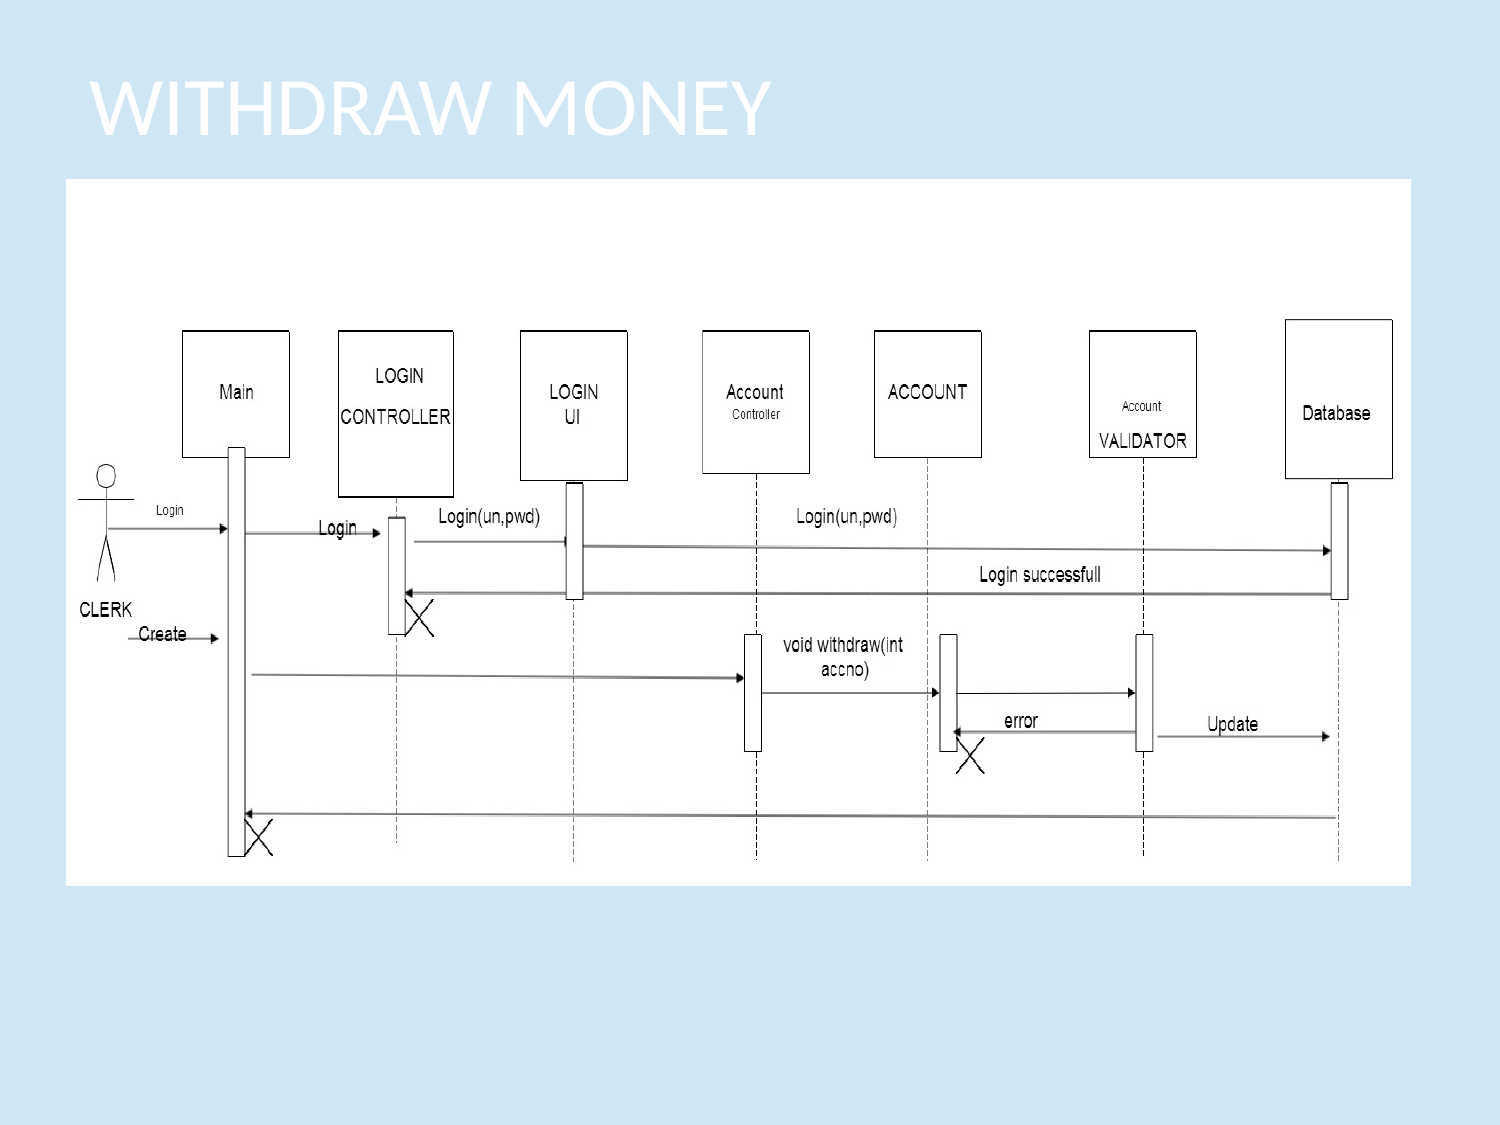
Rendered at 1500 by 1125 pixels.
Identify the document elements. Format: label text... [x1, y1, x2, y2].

picture [66, 179, 1411, 886]
list [75, 262, 1425, 1005]
title WITHDRAW MONEY [75, 45, 1425, 233]
